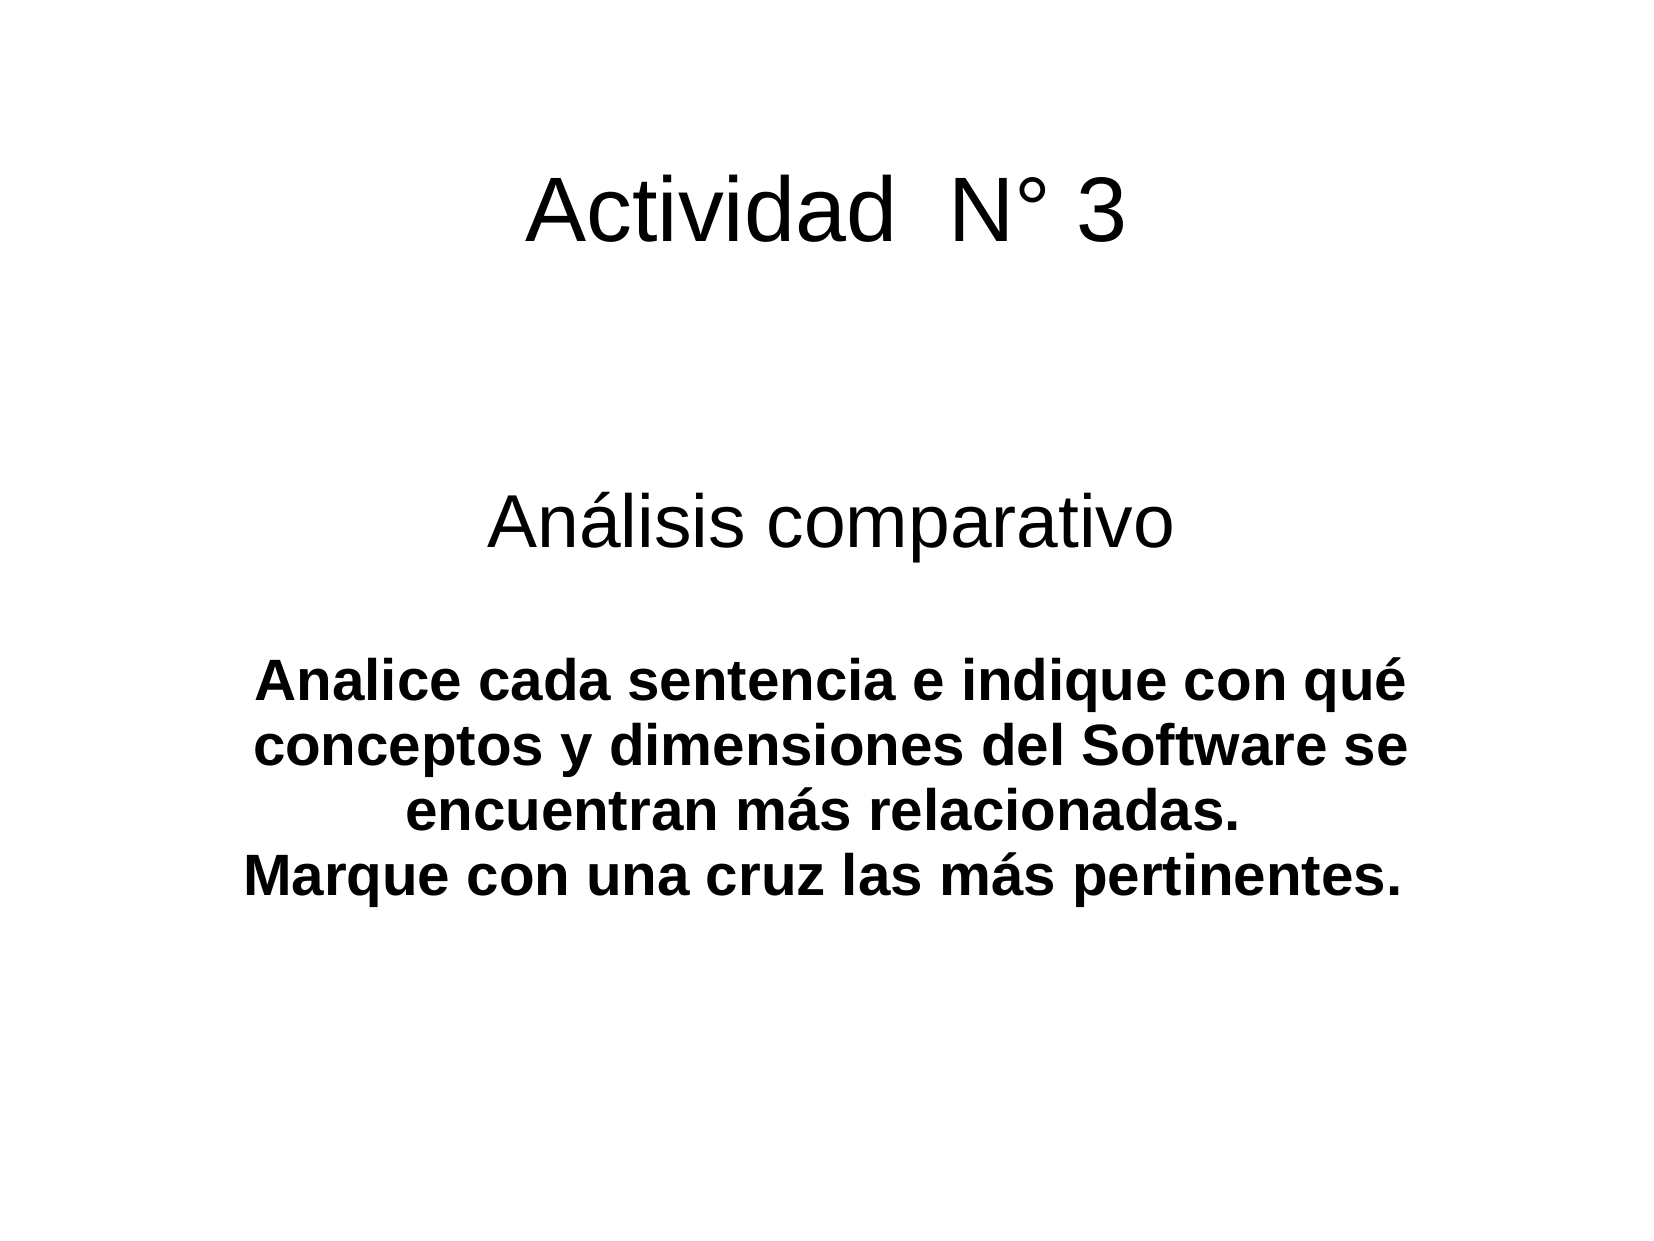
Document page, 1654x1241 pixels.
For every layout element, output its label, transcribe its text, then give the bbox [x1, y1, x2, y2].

title Actividad N° 3 [82, 106, 1571, 314]
text_box Análisis comparativo Analice cada sentencia e indique con qué conceptos y dimensiones del Software se encuentran más relacionadas. Marque con una cruz las más pertinentes. [104, 479, 1560, 908]
